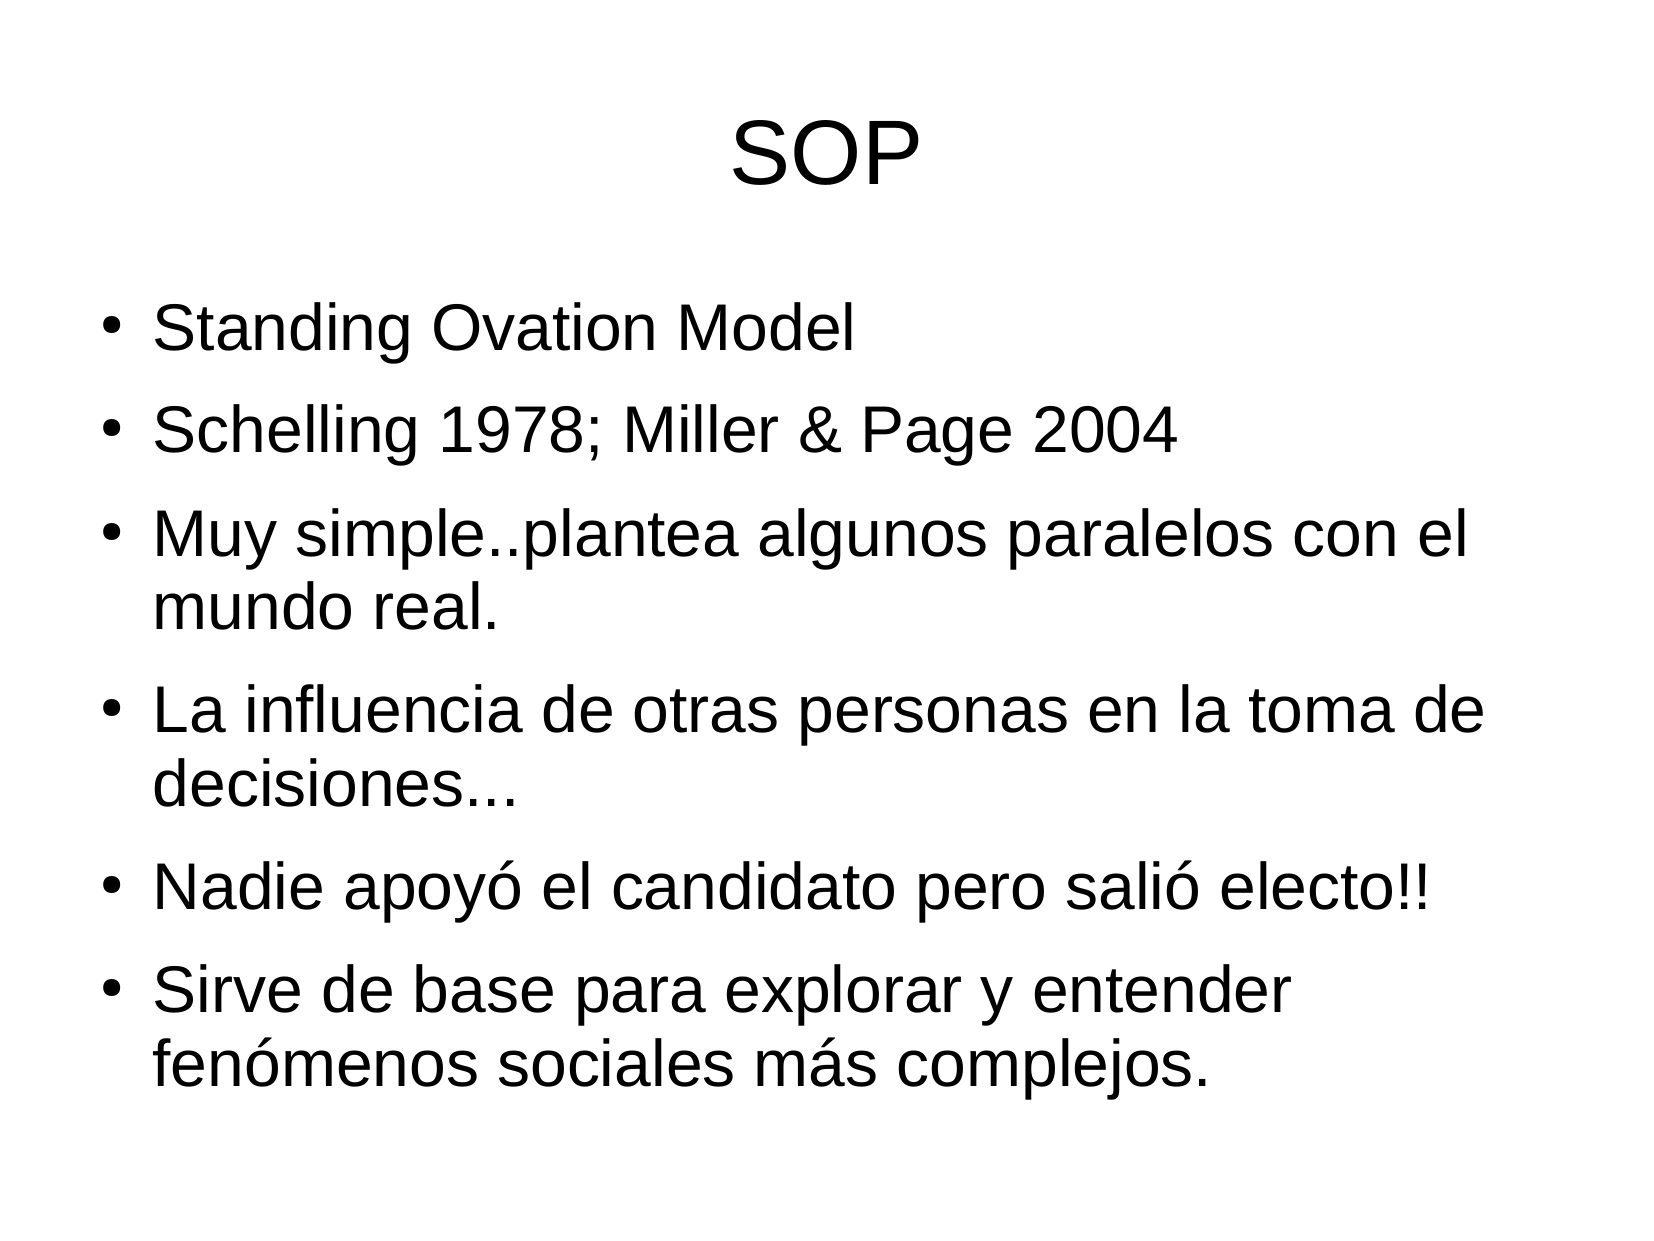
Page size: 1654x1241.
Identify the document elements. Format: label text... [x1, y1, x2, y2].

title SOP [82, 49, 1571, 257]
list Standing Ovation Model Schelling 1978; Miller & Page 2004 Muy simple..plantea algunos paralelos con el mundo real. La influencia de otras personas en la toma de decisiones... Nadie apoyó el candidato pero salió electo!! Sirve de base para explorar y entender fenómenos sociales más complejos. [82, 290, 1571, 1111]
